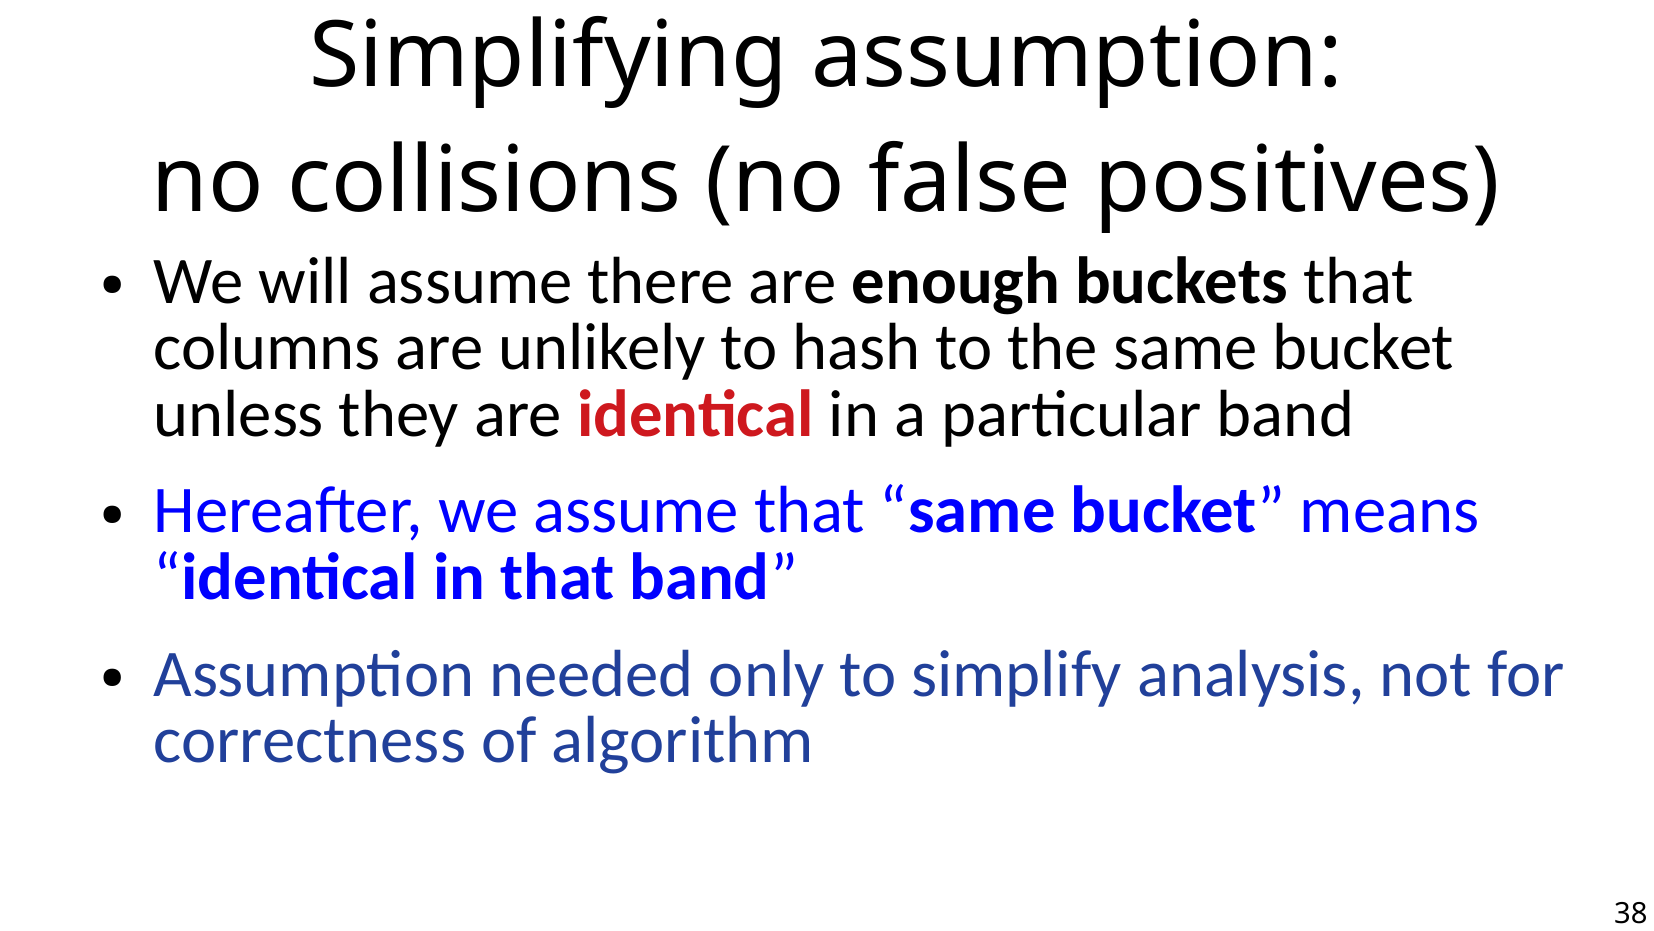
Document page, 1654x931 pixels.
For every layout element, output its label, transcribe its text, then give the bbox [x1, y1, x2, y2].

list We will assume there are enough buckets that columns are unlikely to hash to the same bucket unless they are identical in a particular band Hereafter, we assume that “same bucket” means “identical in that band” Assumption needed only to simplify analysis, not for correctness of algorithm [82, 253, 1571, 793]
title Simplifying assumption: no collisions (no false positives) [82, 1, 1571, 226]
